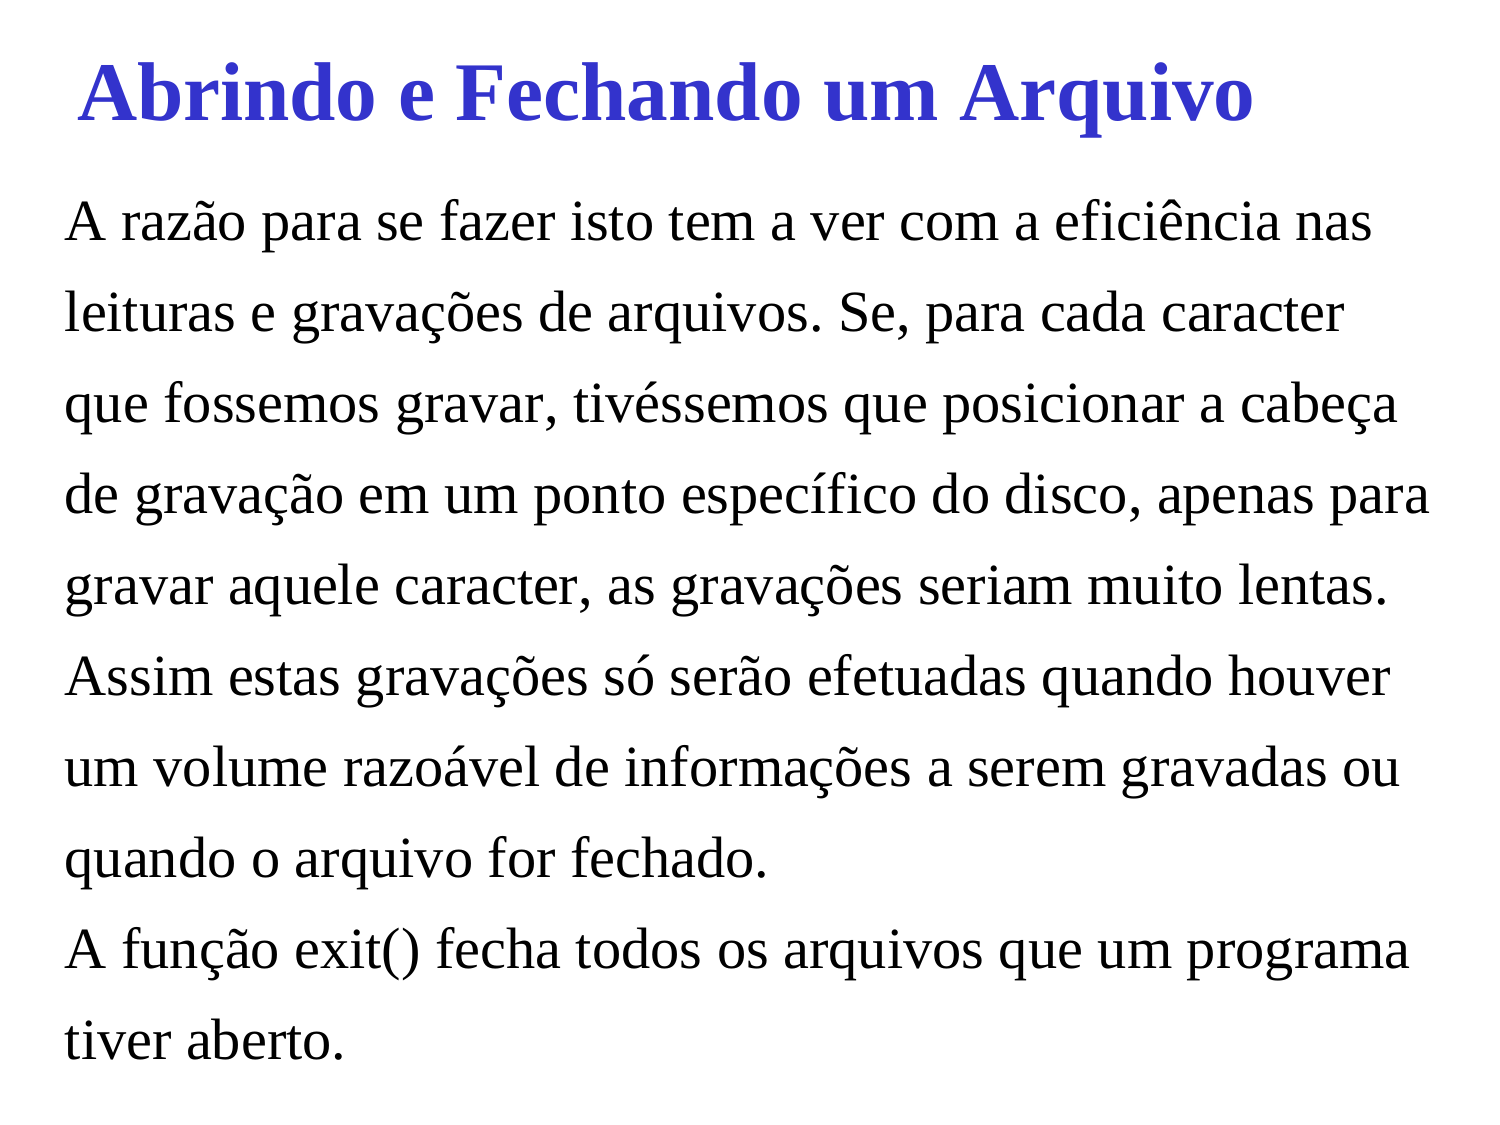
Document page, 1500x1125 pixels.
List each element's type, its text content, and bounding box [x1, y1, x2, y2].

text_box Abrindo e Fechando um Arquivo [62, 29, 1272, 146]
text_box A razão para se fazer isto tem a ver com a eficiência nas leituras e gravações de arquivos. Se, para cada caracter que fossemos gravar, tivéssemos que posicionar a cabeça de gravação em um ponto específico do disco, apenas para gravar aquele caracter, as gravações seriam muito lentas. Assim estas gravações só serão efetuadas quando houver um volume razoável de informações a serem gravadas ou quando o arquivo for fechado. A função exit() fecha todos os arquivos que um programa tiver aberto. [50, 153, 1460, 1079]
